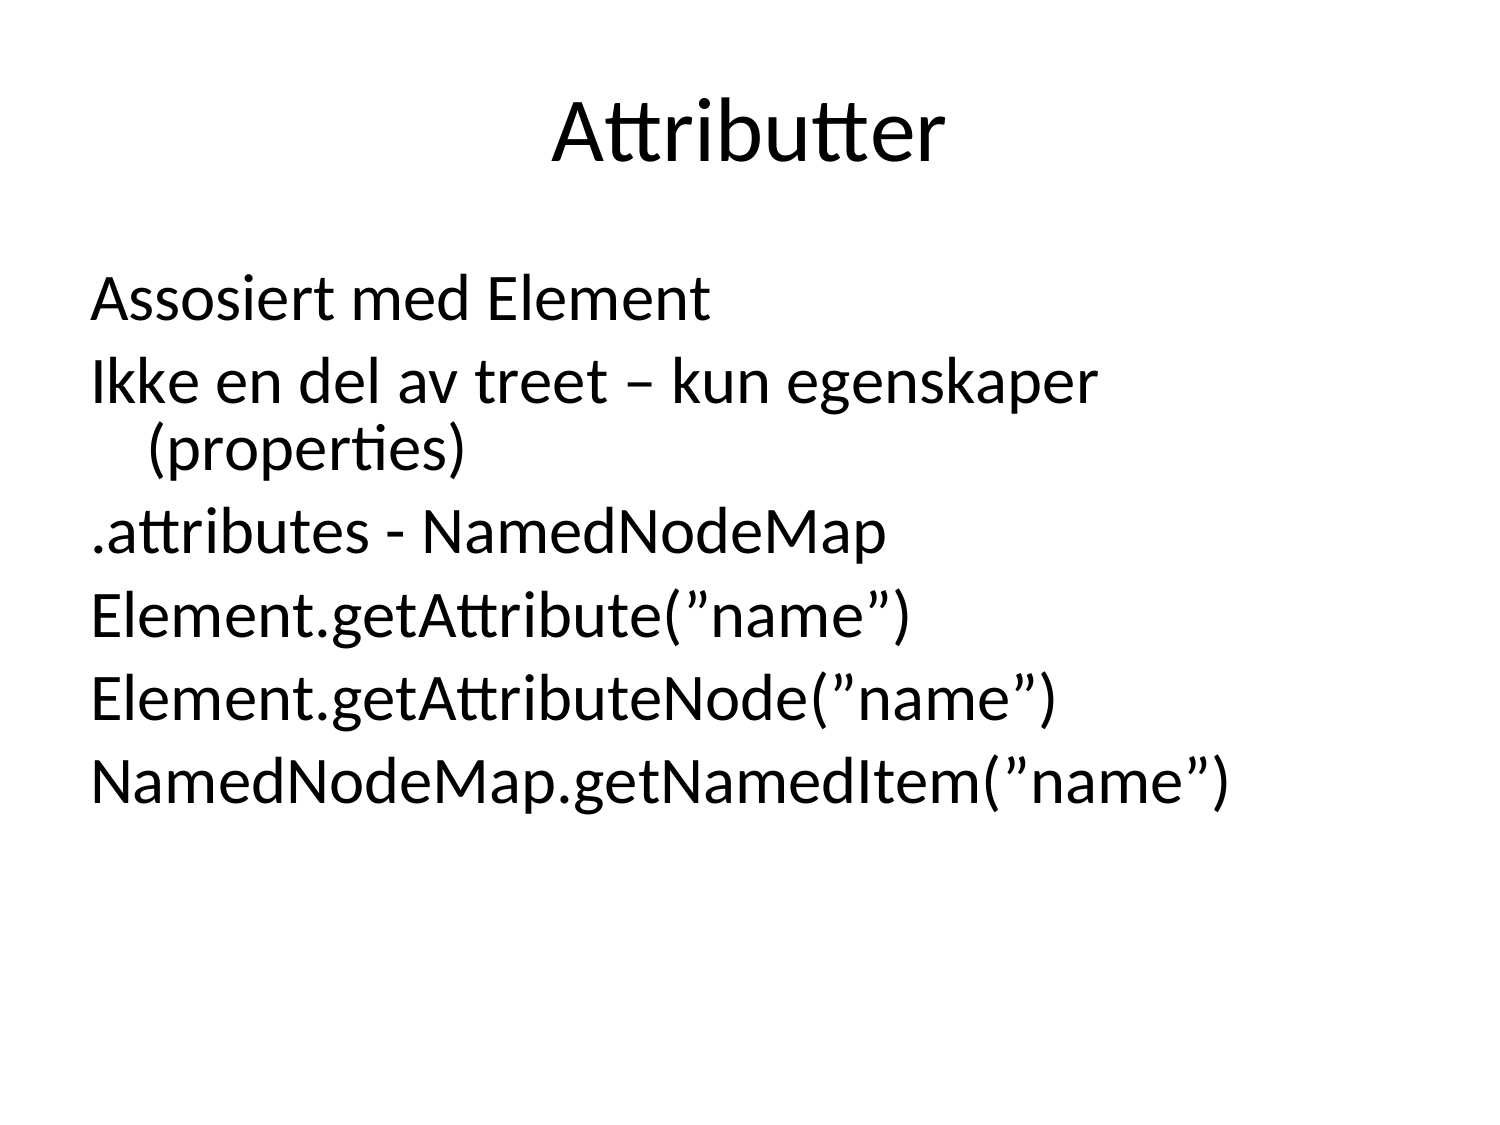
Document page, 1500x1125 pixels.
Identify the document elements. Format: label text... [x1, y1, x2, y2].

title Attributter [75, 45, 1426, 233]
list Assosiert med Element Ikke en del av treet – kun egenskaper (properties) .attributes - NamedNodeMap Element.getAttribute(”name”) Element.getAttributeNode(”name”) NamedNodeMap.getNamedItem(”name”) [75, 262, 1426, 1125]
